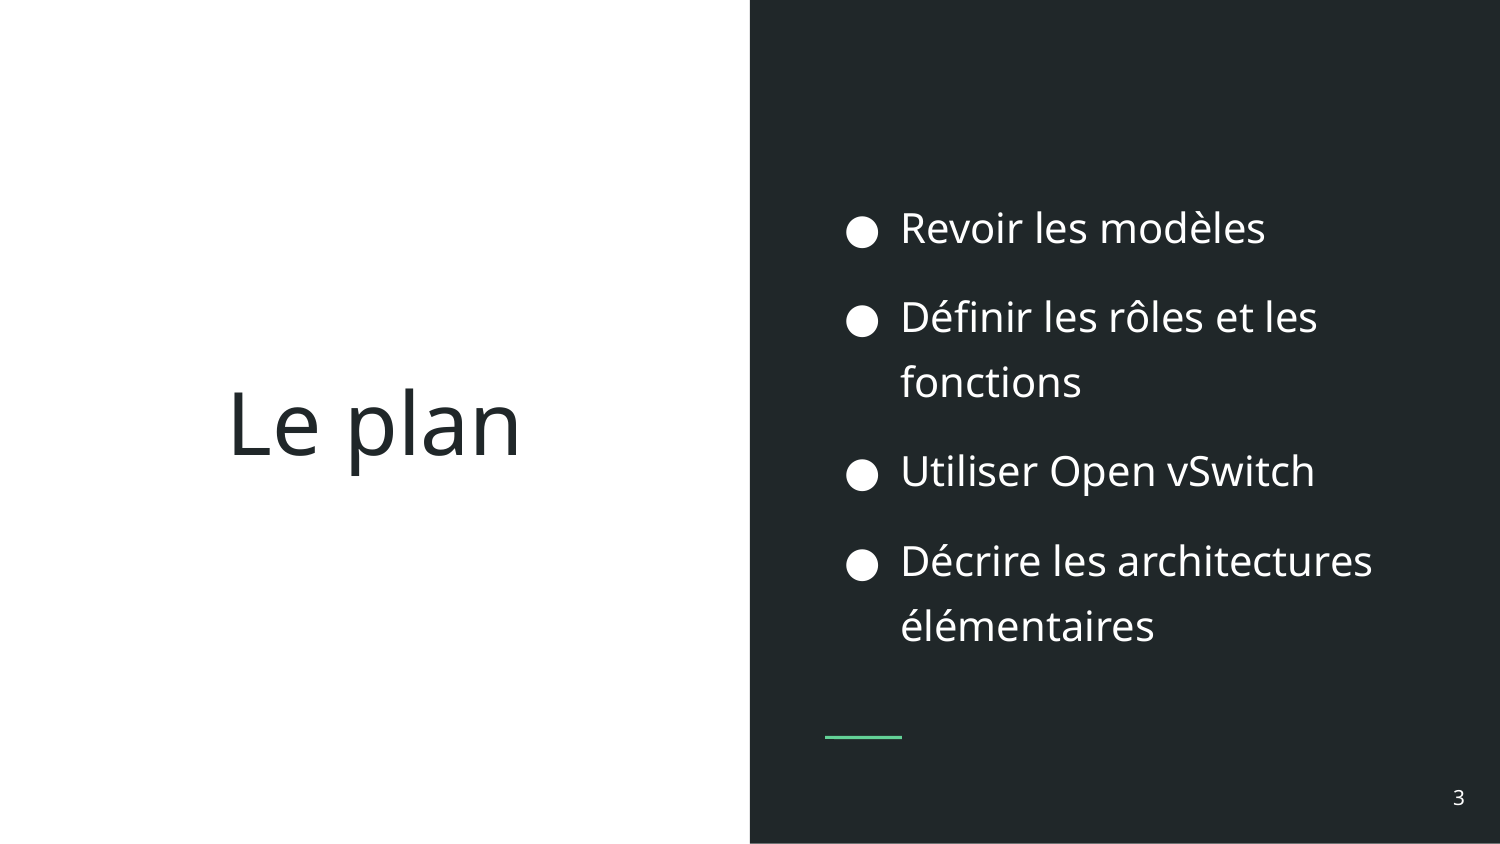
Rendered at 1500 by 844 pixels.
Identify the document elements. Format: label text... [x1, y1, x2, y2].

list Revoir les modèles Définir les rôles et les fonctions Utiliser Open vSwitch Décrire les architectures élémentaires [810, 118, 1440, 725]
slide_number <numéro> [1389, 764, 1480, 830]
title Le plan [43, 281, 708, 562]
